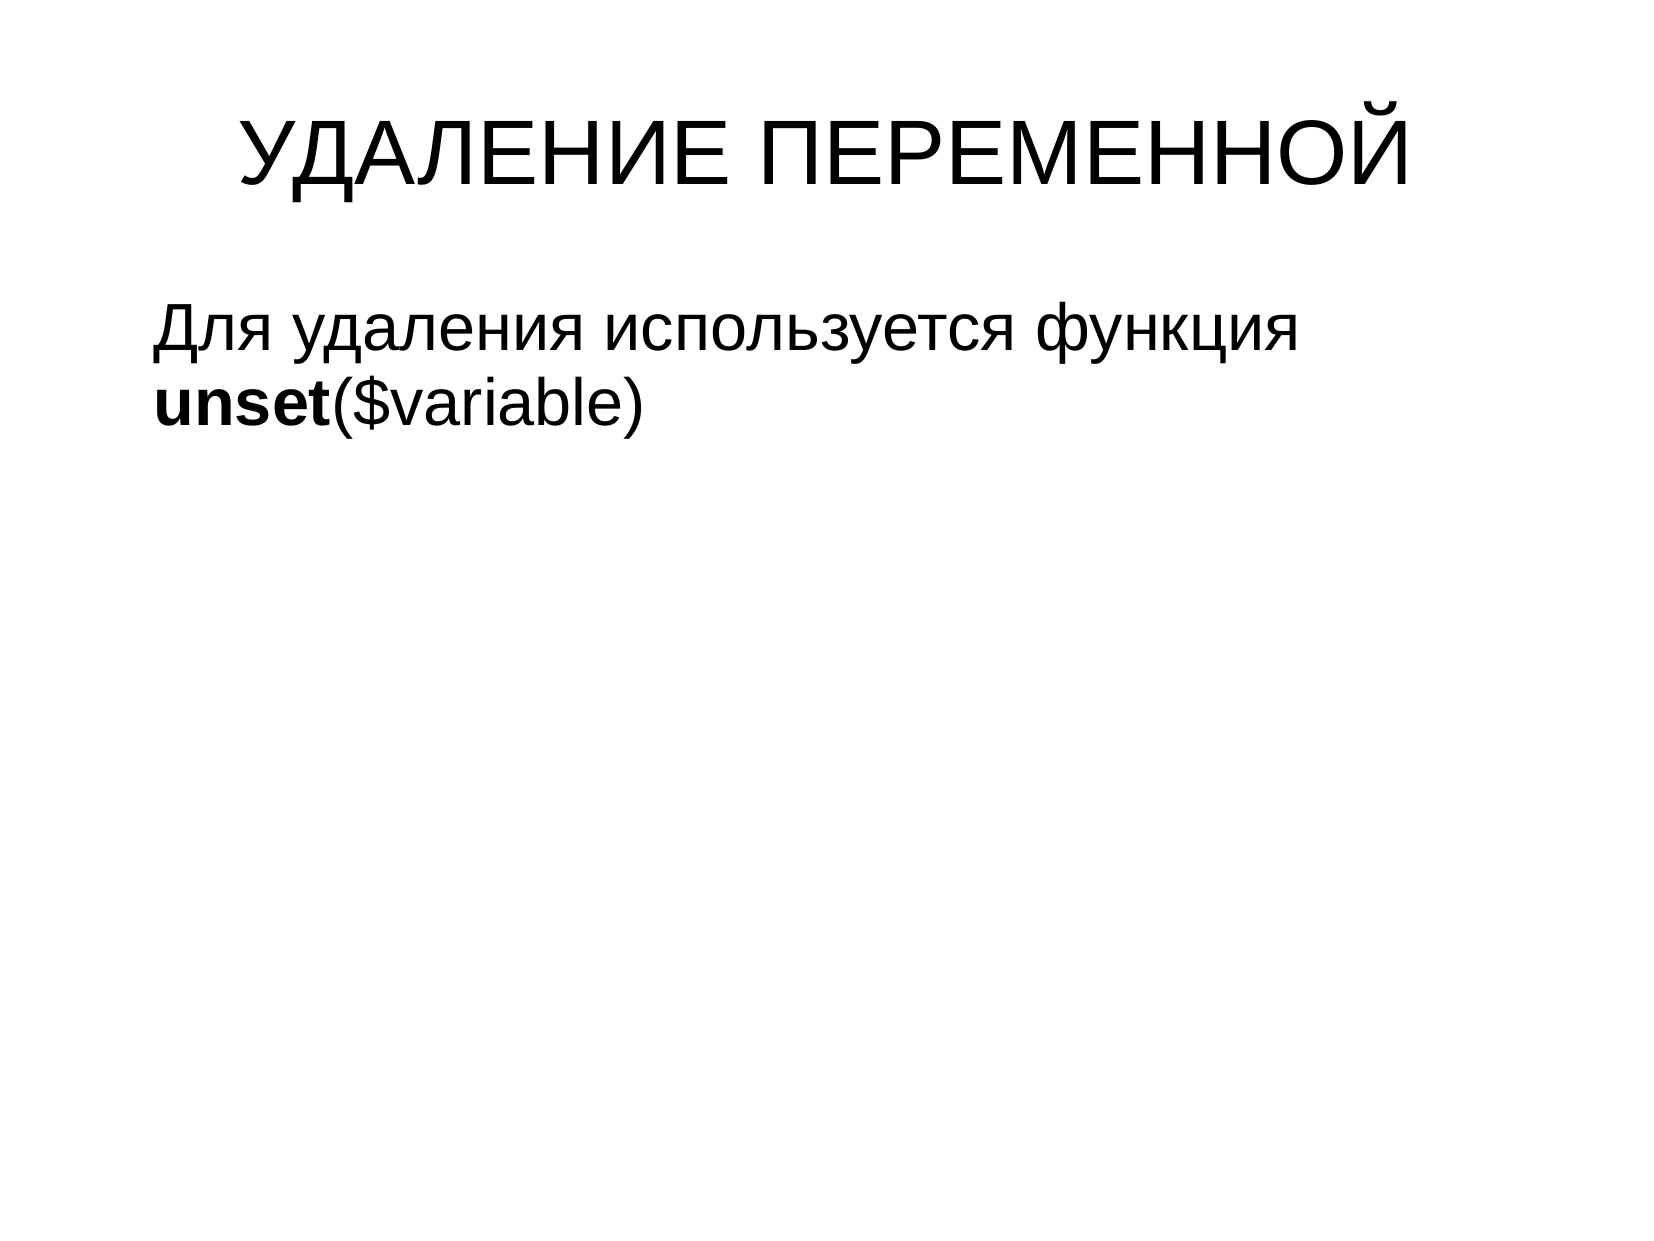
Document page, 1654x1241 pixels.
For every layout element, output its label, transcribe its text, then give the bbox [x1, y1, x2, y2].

title УДАЛЕНИЕ ПЕРЕМЕННОЙ [82, 49, 1571, 257]
list Для удаления используется функция unset($variable) [82, 290, 1571, 1109]
